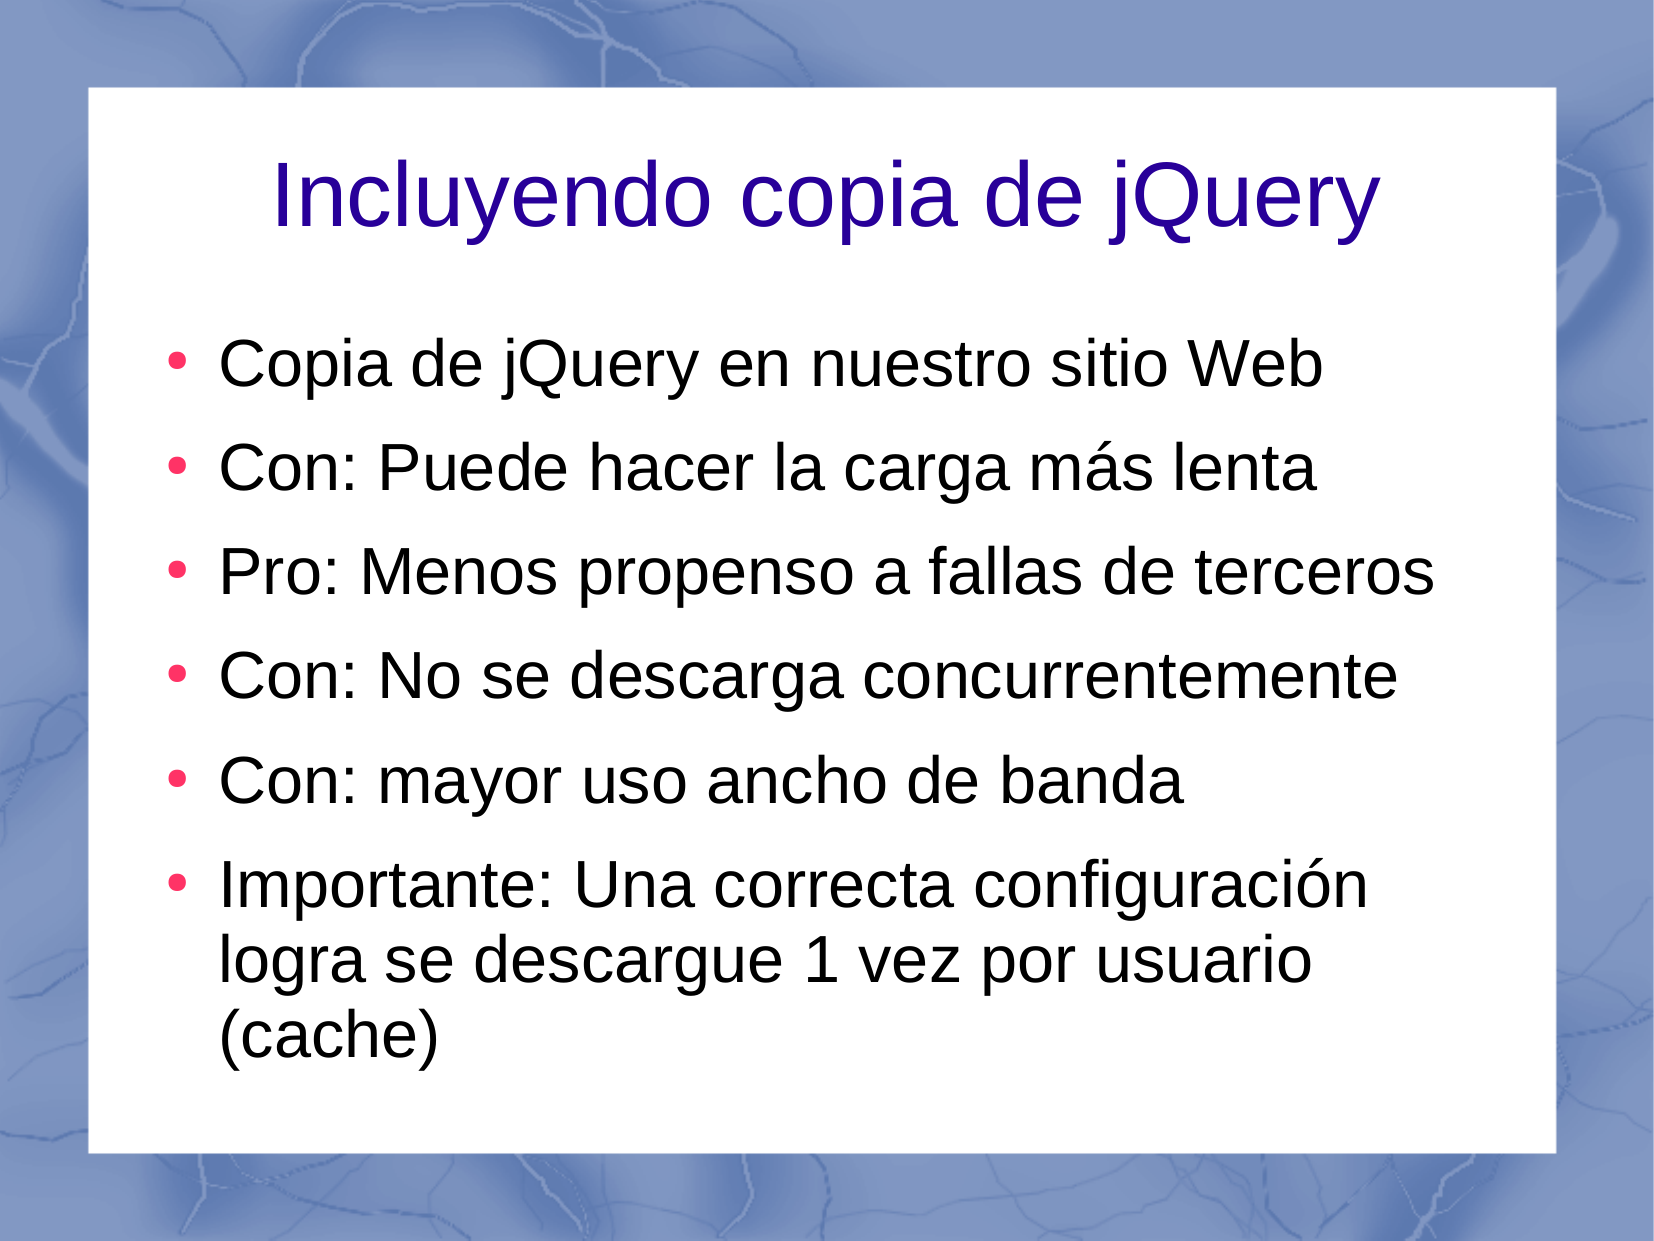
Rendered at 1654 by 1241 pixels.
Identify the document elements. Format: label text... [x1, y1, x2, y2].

list Copia de jQuery en nuestro sitio Web Con: Puede hacer la carga más lenta Pro: Menos propenso a fallas de terceros Con: No se descarga concurrentemente Con: mayor uso ancho de banda Importante: Una correcta configuración logra se descargue 1 vez por usuario (cache) [147, 325, 1506, 1145]
title Incluyendo copia de jQuery [118, 90, 1536, 298]
picture [0, 0, 1654, 1241]
